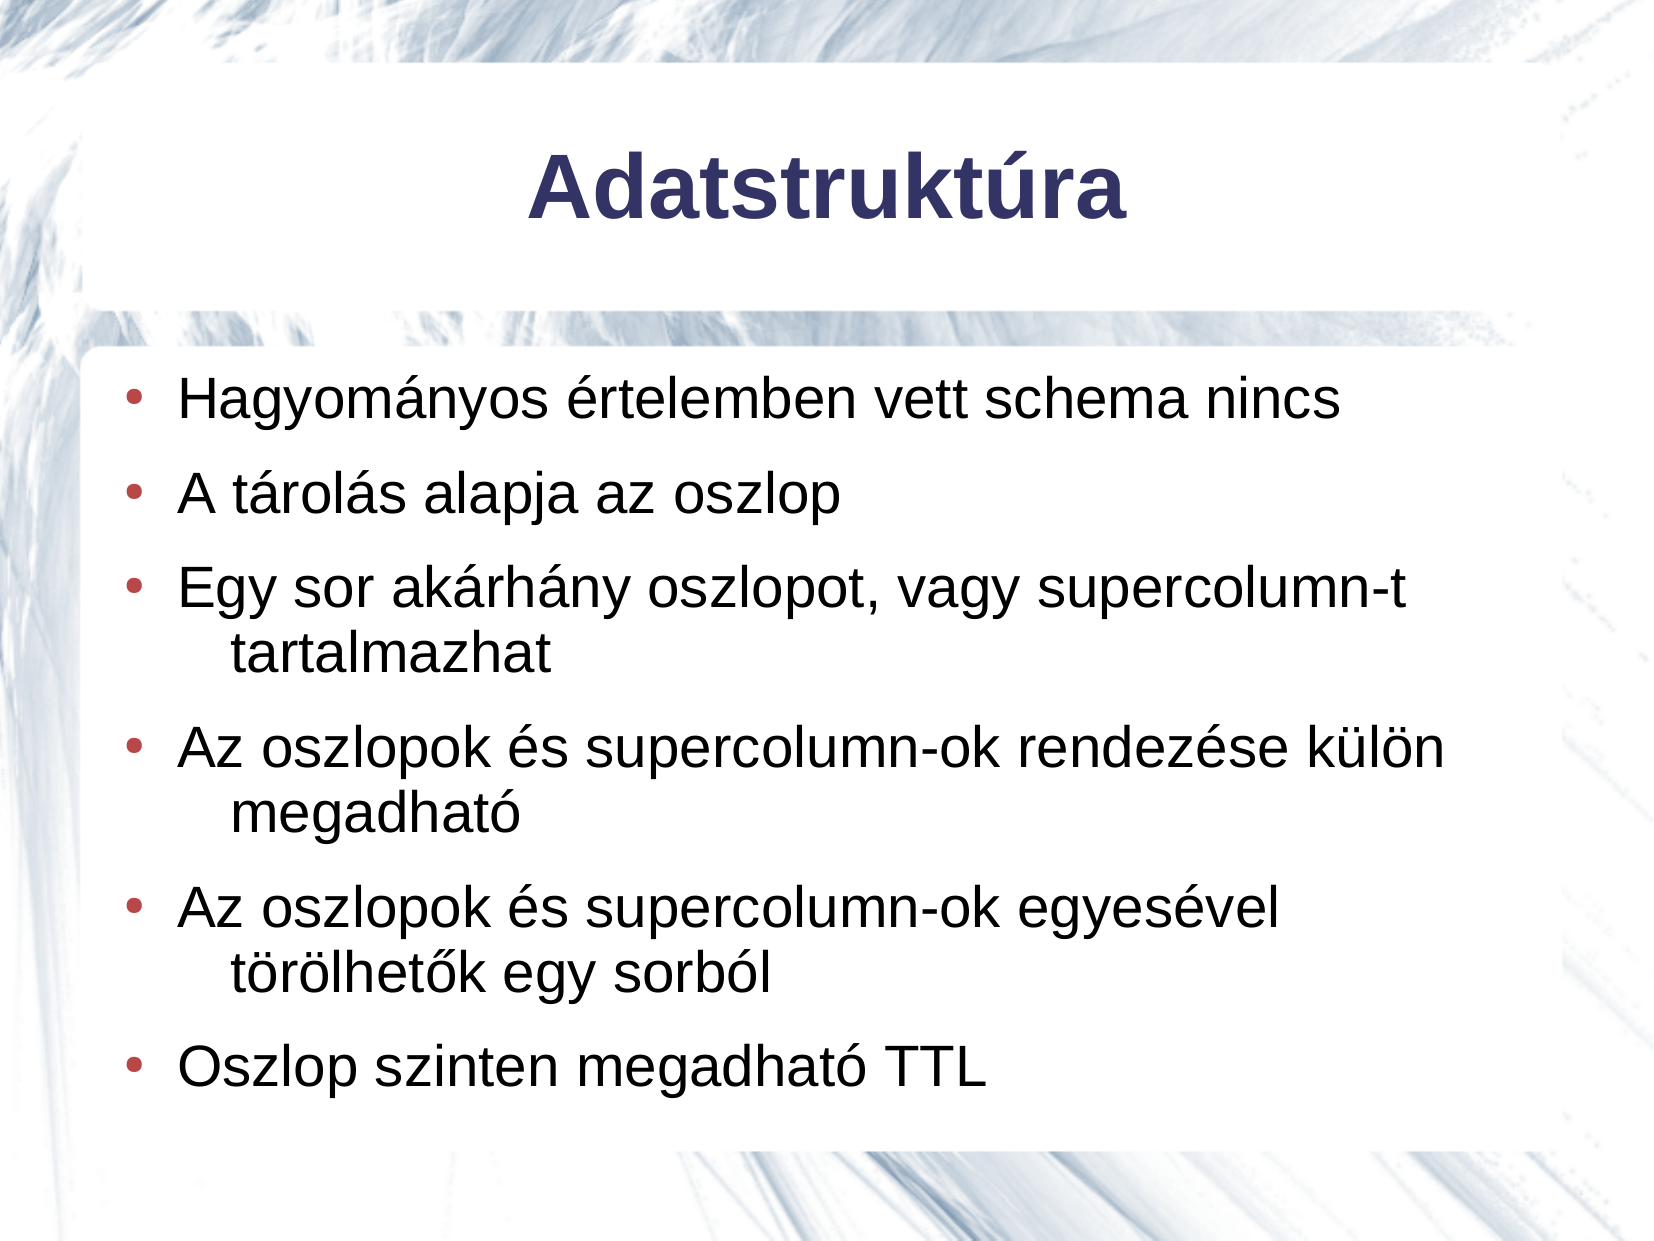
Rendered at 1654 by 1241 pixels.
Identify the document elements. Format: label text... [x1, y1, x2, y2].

list Hagyományos értelemben vett schema nincs A tárolás alapja az oszlop Egy sor akárhány oszlopot, vagy supercolumn-t tartalmazhat Az oszlopok és supercolumn-ok rendezése külön megadható Az oszlopok és supercolumn-ok egyesével törölhetők egy sorból Oszlop szinten megadható TTL [88, 366, 1536, 1185]
title Adatstruktúra [82, 73, 1571, 302]
picture [0, 0, 1654, 1241]
